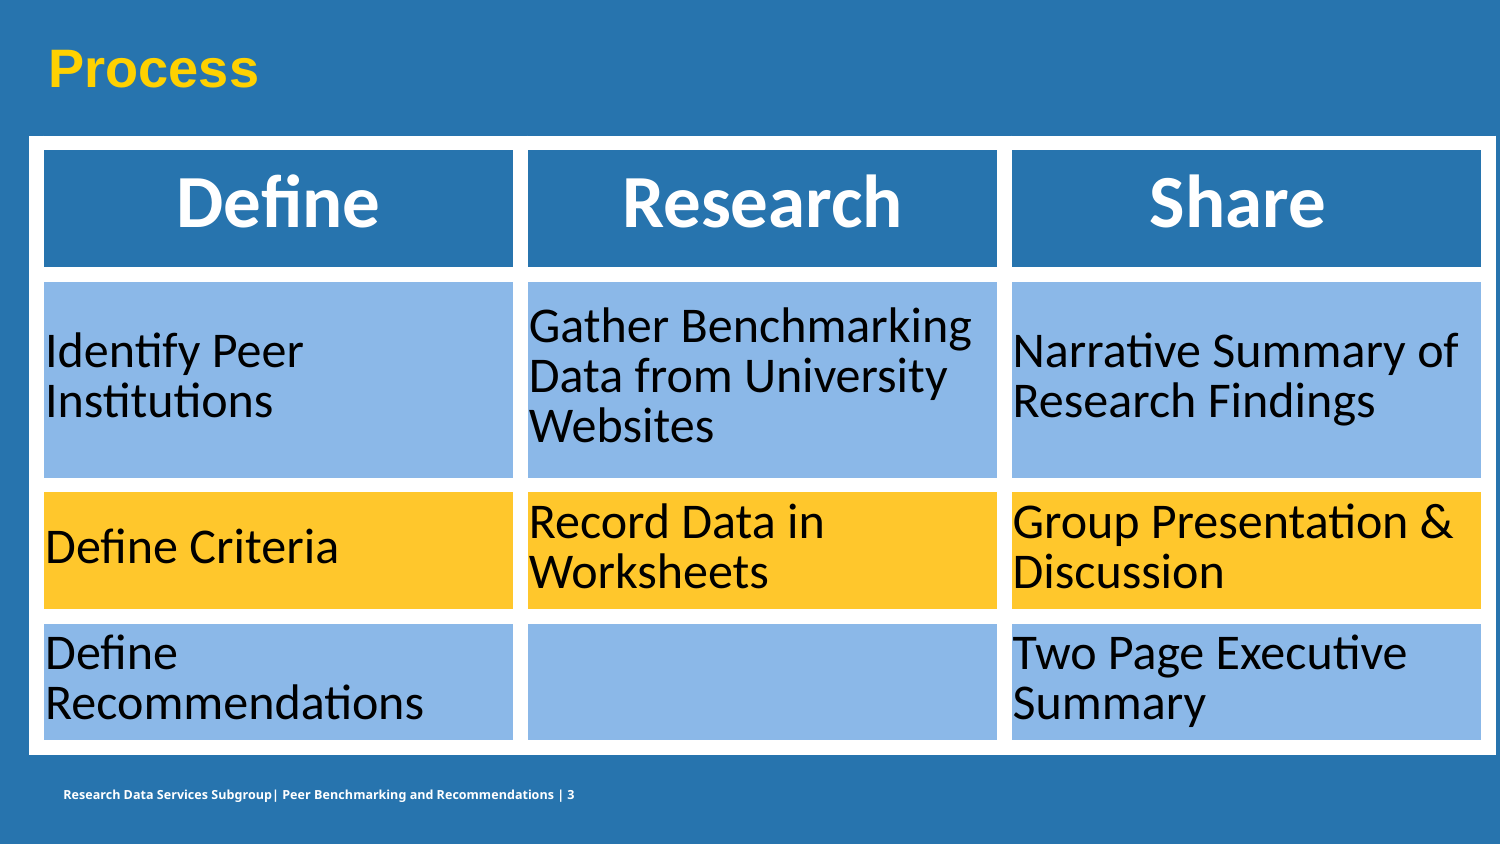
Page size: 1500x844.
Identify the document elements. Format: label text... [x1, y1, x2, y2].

title Process [48, 42, 1174, 99]
table_header Share [1012, 150, 1481, 267]
table_cell Gather Benchmarking Data from University Websites [528, 282, 997, 478]
table_cell Define Criteria [44, 492, 513, 609]
table_header Define [44, 150, 513, 267]
table_cell [528, 624, 997, 740]
table_cell Two Page Executive Summary [1012, 624, 1481, 740]
table_cell Identify Peer Institutions [44, 282, 513, 478]
table_cell Define Recommendations [44, 624, 513, 740]
table_cell Narrative Summary of Research Findings [1012, 282, 1481, 478]
table_cell Group Presentation & Discussion [1012, 492, 1481, 609]
table_header Research [528, 150, 997, 267]
table_cell Record Data in Worksheets [528, 492, 997, 609]
